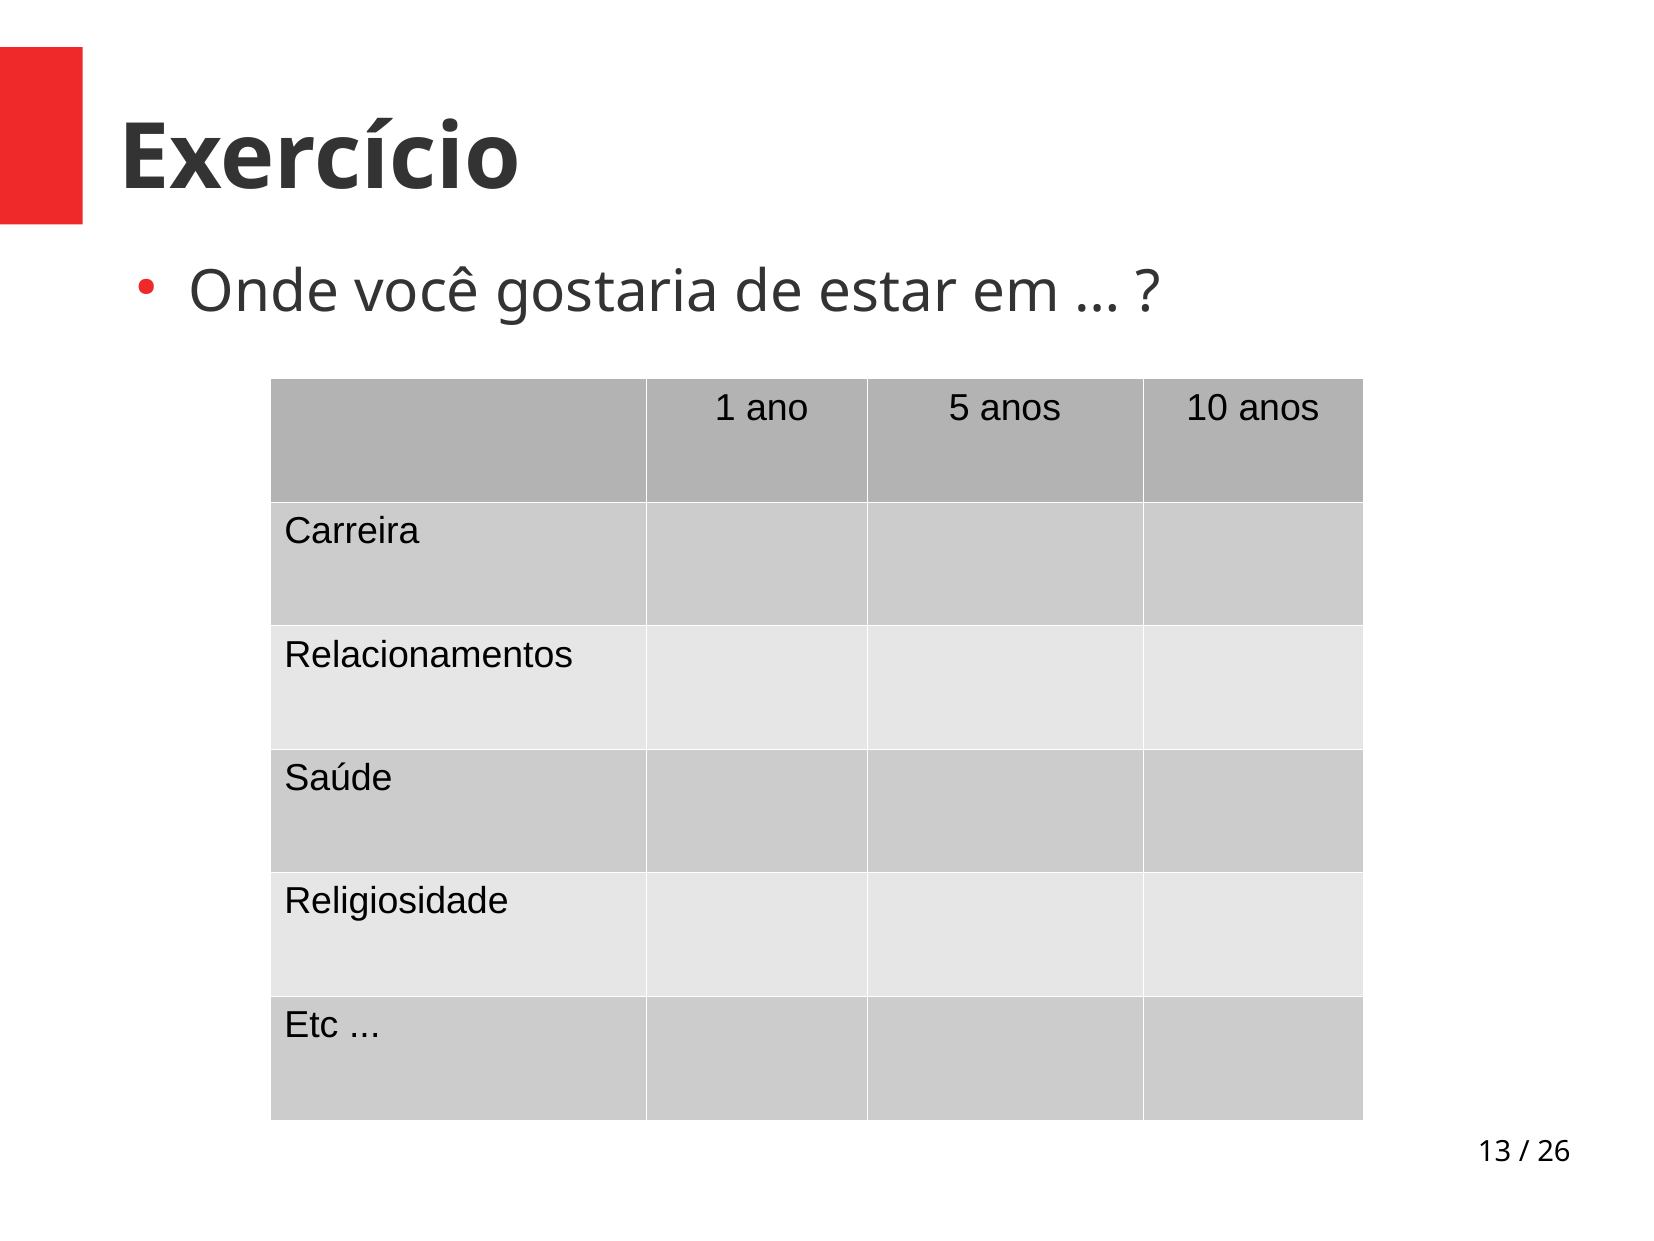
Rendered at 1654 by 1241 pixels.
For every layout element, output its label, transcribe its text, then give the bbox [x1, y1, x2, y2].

table_cell [868, 750, 1143, 872]
table_cell Carreira [271, 503, 646, 625]
table_header 10 anos [1144, 379, 1363, 502]
table_cell [1144, 626, 1363, 749]
title Exercício [118, 49, 1571, 257]
table_cell [1144, 503, 1363, 625]
table_cell [1144, 750, 1363, 872]
table_cell [868, 873, 1143, 996]
table_cell [647, 626, 867, 749]
table_header [271, 379, 646, 502]
table_cell Relacionamentos [271, 626, 646, 749]
table_cell [647, 750, 867, 872]
table_cell [647, 873, 867, 996]
table_cell Etc ... [271, 997, 646, 1120]
table_header 5 anos [868, 379, 1143, 502]
table_cell [1144, 997, 1363, 1120]
table_cell [647, 997, 867, 1120]
table_cell [868, 626, 1143, 749]
table_cell [868, 997, 1143, 1120]
table_cell Saúde [271, 750, 646, 872]
table_cell [1144, 873, 1363, 996]
list Onde você gostaria de estar em … ? [118, 249, 1536, 969]
table_header 1 ano [647, 379, 867, 502]
table_cell Religiosidade [271, 873, 646, 996]
table_cell [647, 503, 867, 625]
table_cell [868, 503, 1143, 625]
